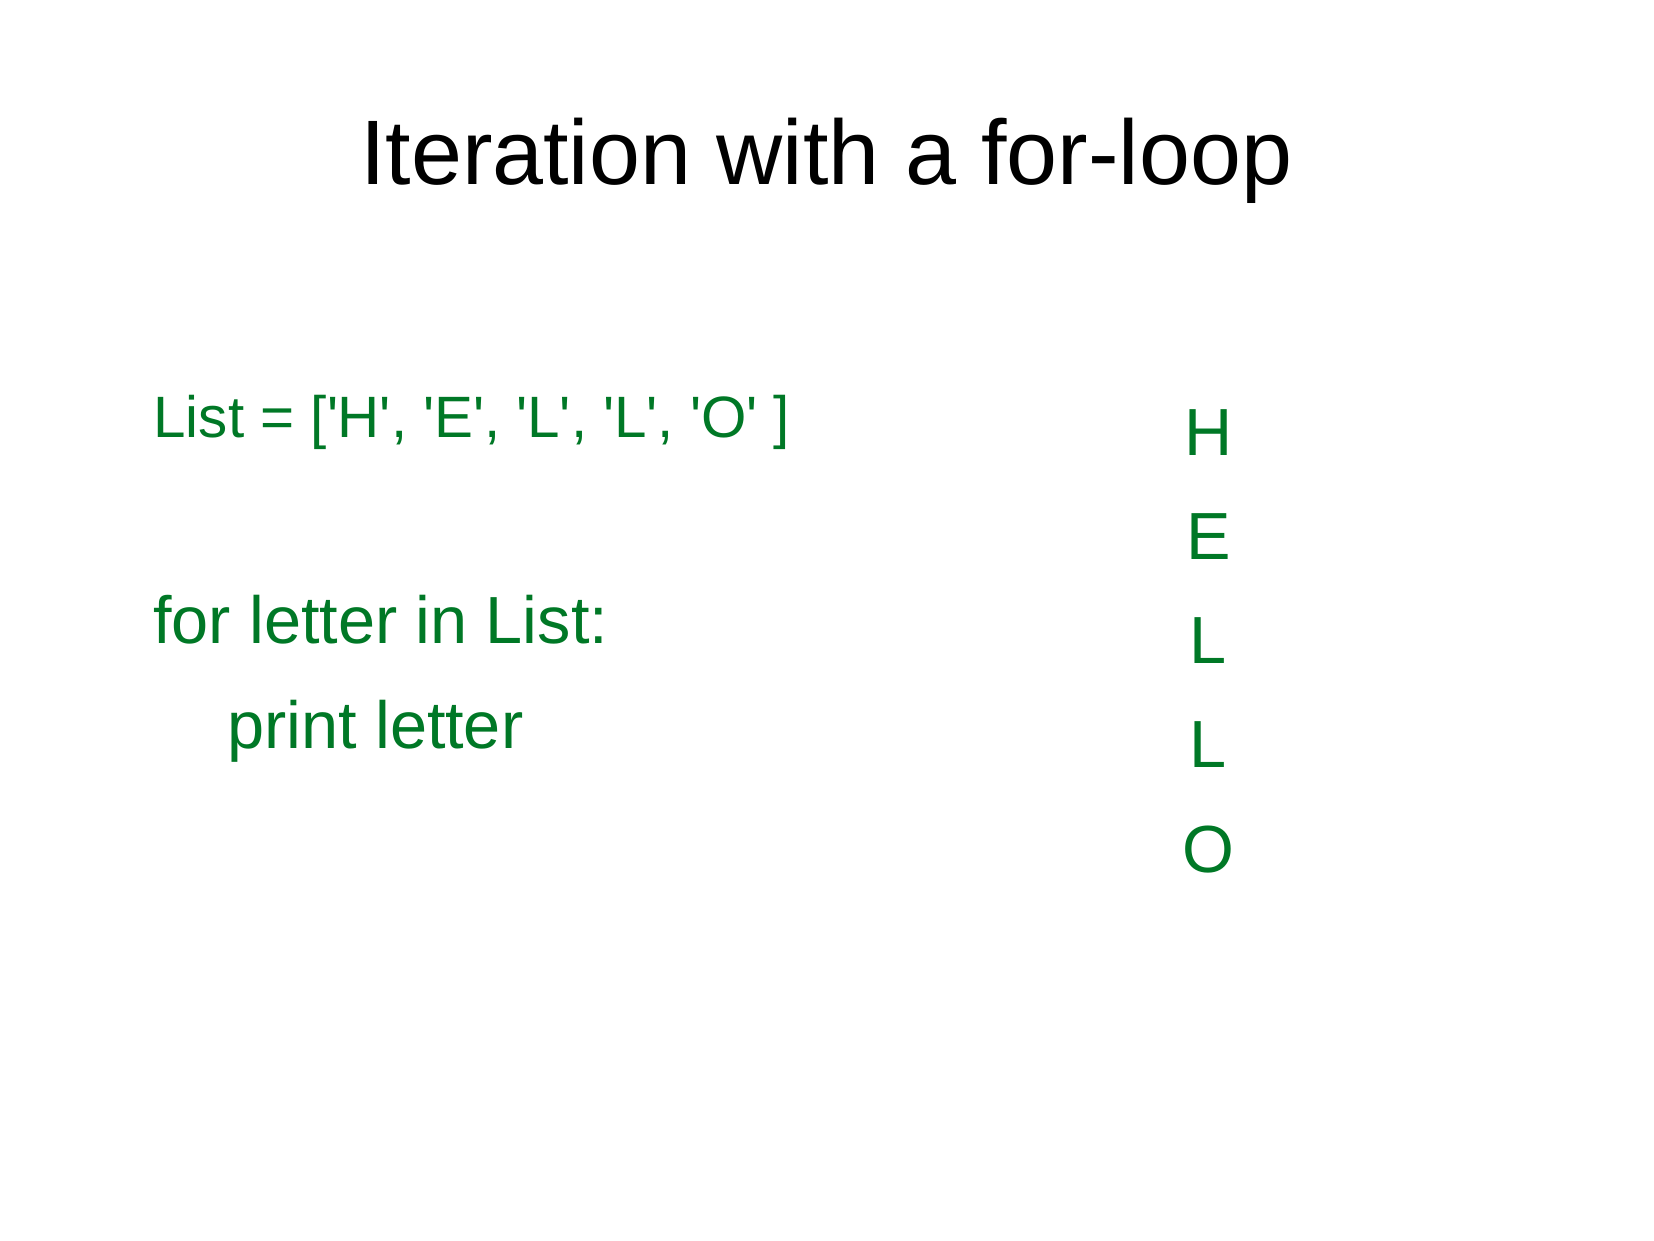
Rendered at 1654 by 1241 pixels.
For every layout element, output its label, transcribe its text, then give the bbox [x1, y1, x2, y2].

list List = ['H', 'E', 'L', 'L', 'O' ] for letter in List: print letter [82, 290, 845, 1010]
title Iteration with a for-loop [82, 49, 1571, 257]
list H E L L O [845, 290, 1572, 1010]
